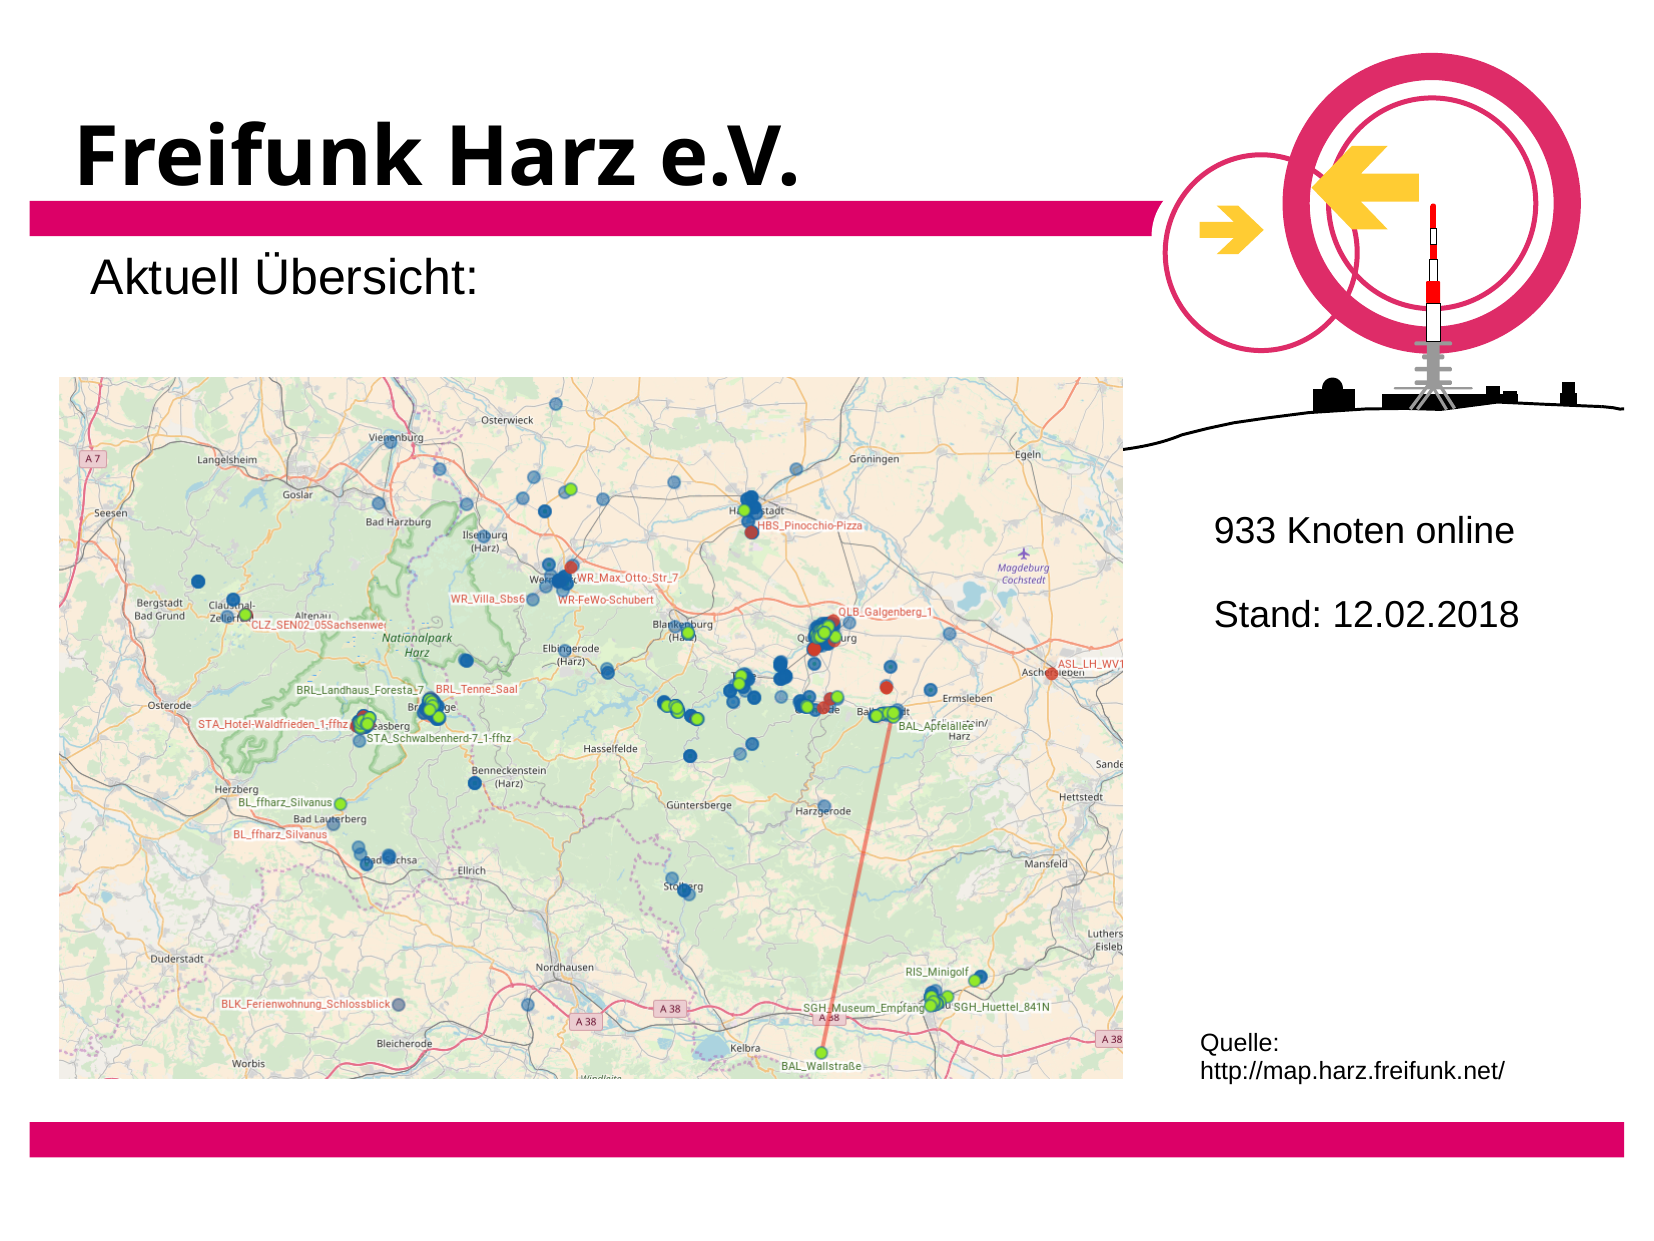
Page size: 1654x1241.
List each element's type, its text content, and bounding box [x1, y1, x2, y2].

text_box [29, 324, 1123, 916]
picture [59, 377, 1123, 1079]
text_box Quelle: http://map.harz.freifunk.net/ [1185, 1021, 1595, 1093]
text_box 933 Knoten online Stand: 12.02.2018 [1199, 501, 1536, 643]
subtitle Aktuell Übersicht: [76, 218, 697, 324]
